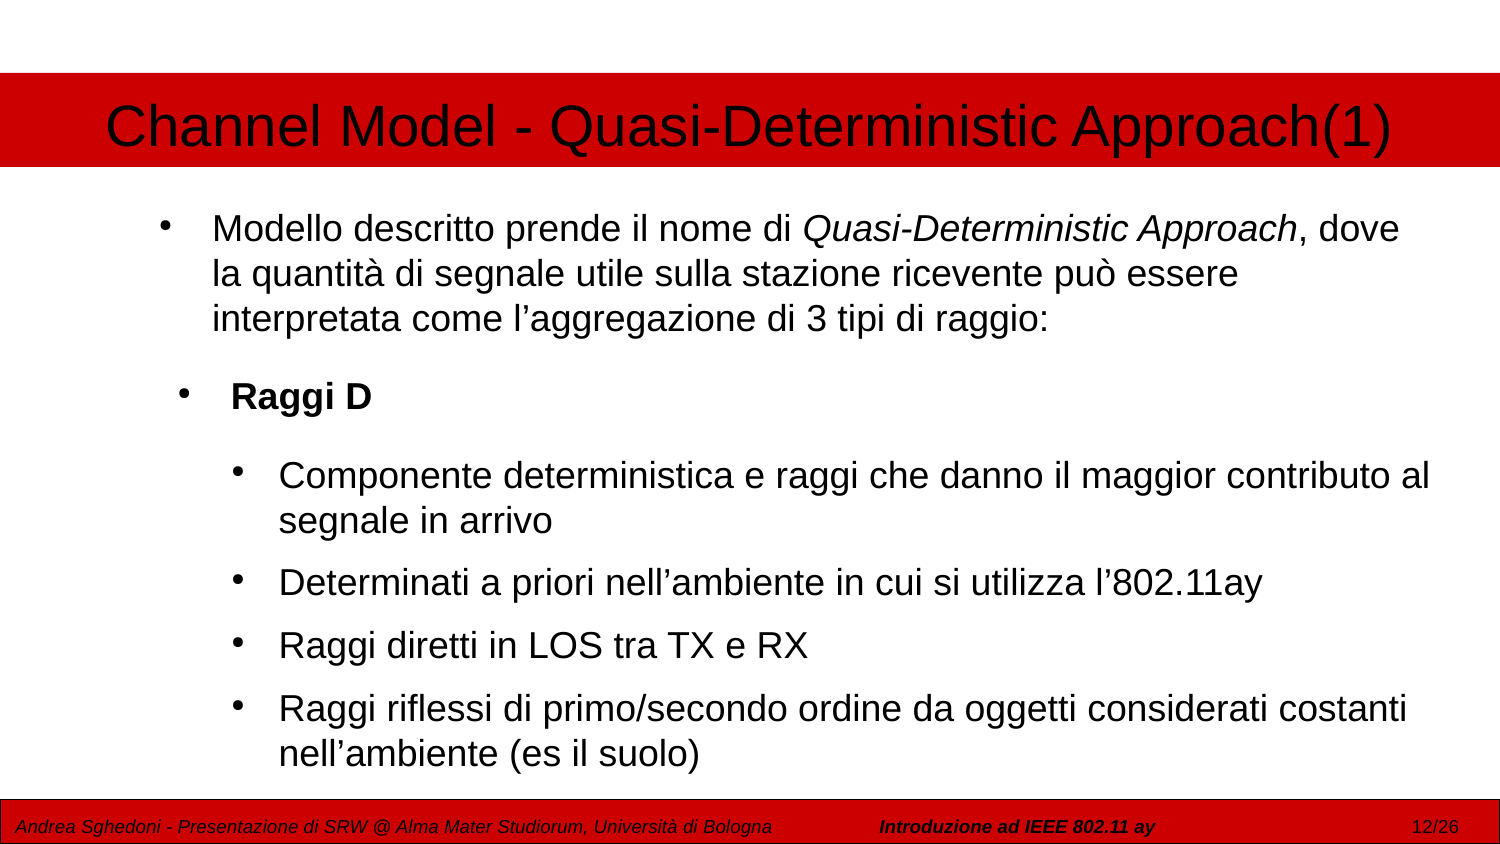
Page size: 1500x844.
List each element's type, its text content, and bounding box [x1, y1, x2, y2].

title Andrea Sghedoni - Presentazione di SRW @ Alma Mater Studiorum, Università di Bologna Introduzione ad IEEE 802.11 ay 12/26 [0, 799, 1500, 844]
title Channel Model - Quasi-Deterministic Approach(1) [0, 72, 1500, 167]
list Modello descritto prende il nome di Quasi-Deterministic Approach, dove la quantità di segnale utile sulla stazione ricevente può essere interpretata come l’aggregazione di 3 tipi di raggio: Raggi D Componente deterministica e raggi che danno il maggior contributo al segnale in arrivo Determinati a priori nell’ambiente in cui si utilizza l’802.11ay Raggi diretti in LOS tra TX e RX Raggi riflessi di primo/secondo ordine da oggetti considerati costanti nell’ambiente (es il suolo) [51, 189, 1449, 750]
